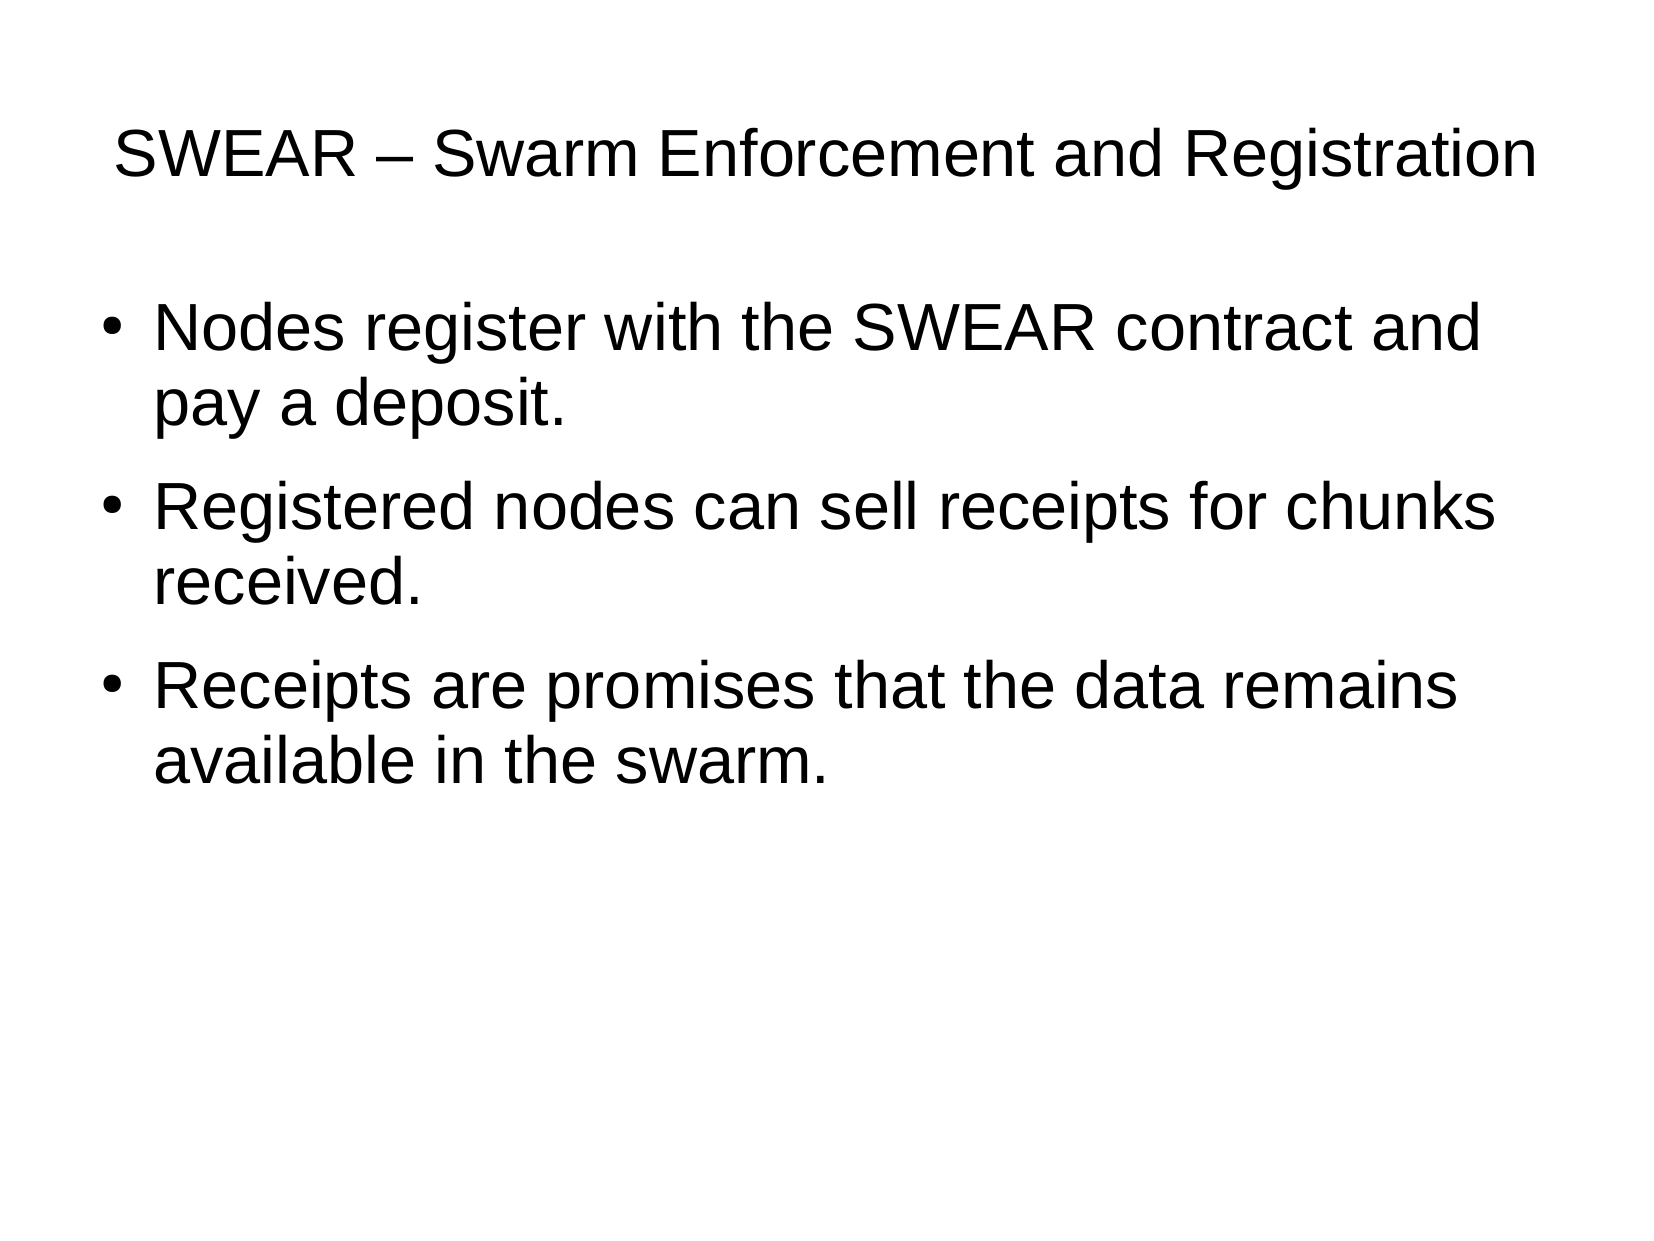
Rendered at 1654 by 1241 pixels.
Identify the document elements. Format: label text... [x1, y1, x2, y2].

list Nodes register with the SWEAR contract and pay a deposit. Registered nodes can sell receipts for chunks received. Receipts are promises that the data remains available in the swarm. [82, 290, 1571, 1010]
title SWEAR – Swarm Enforcement and Registration [82, 49, 1571, 257]
